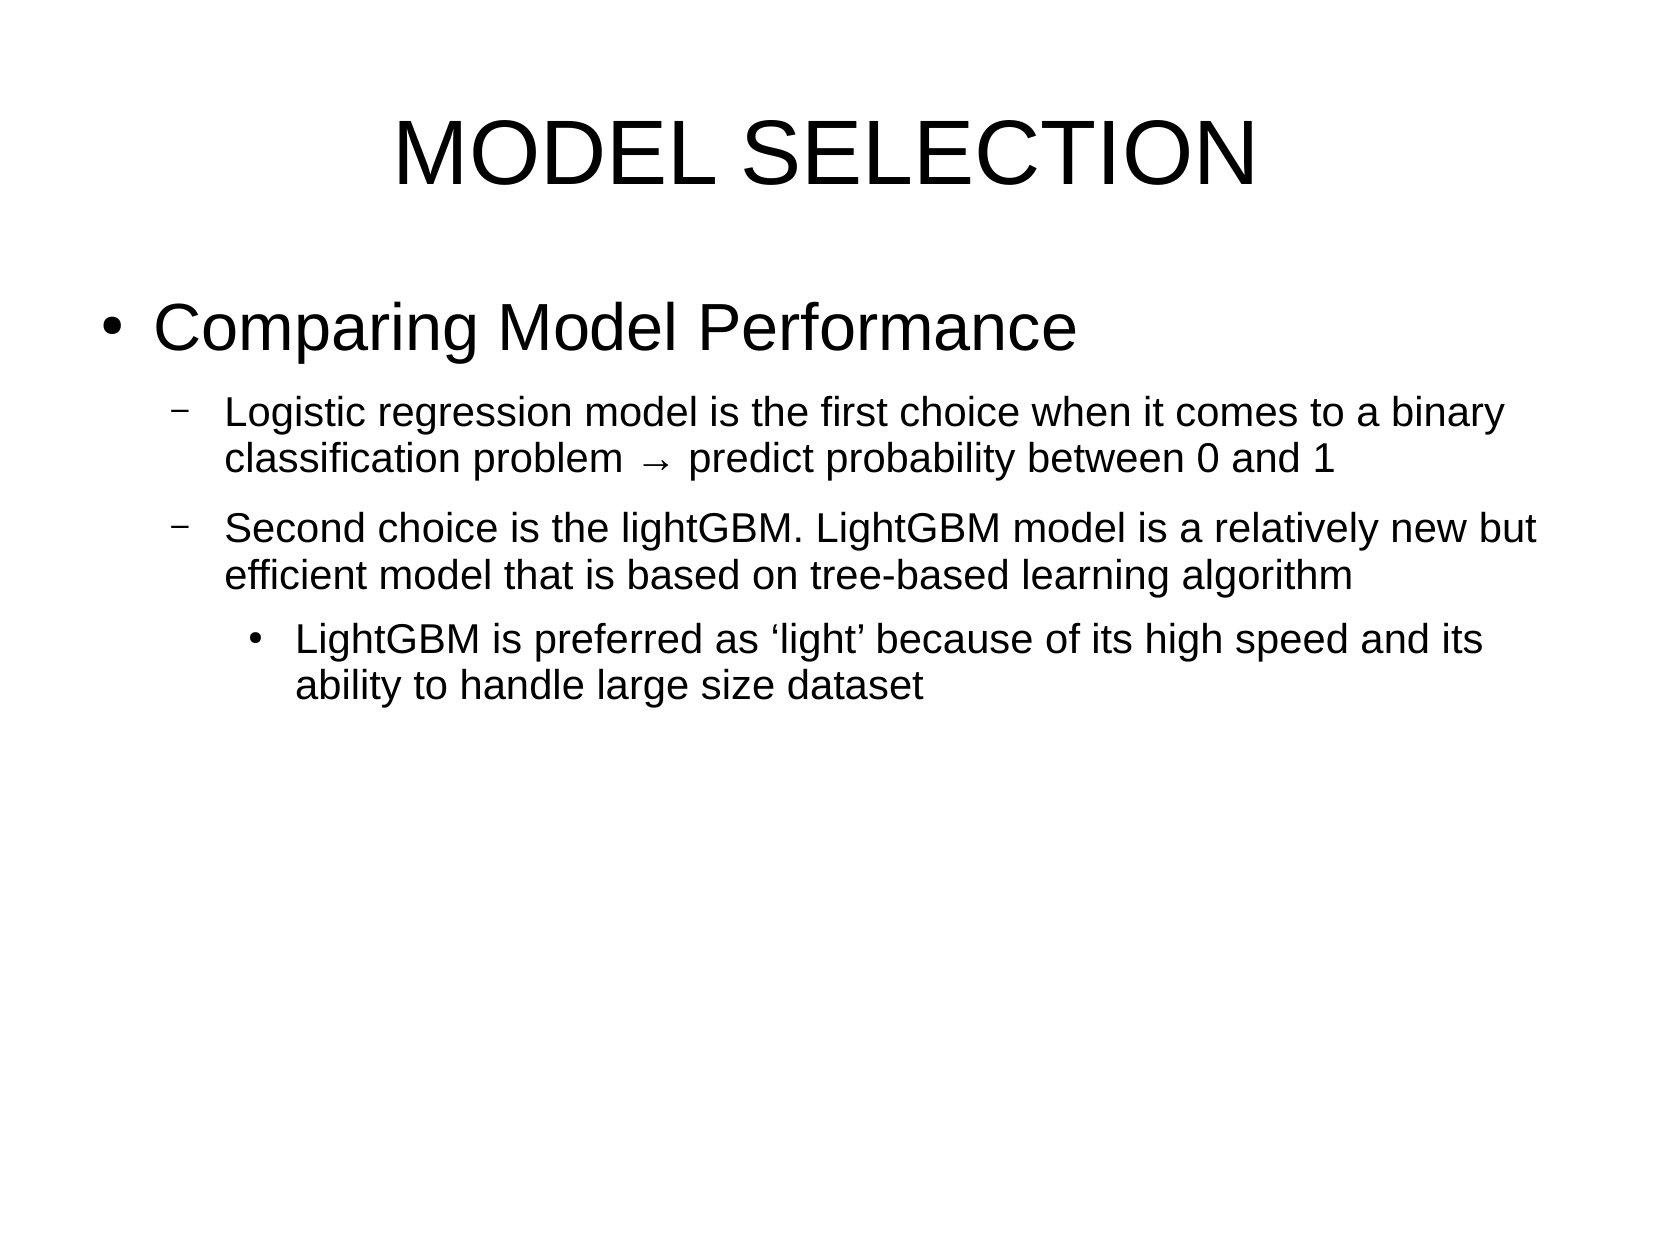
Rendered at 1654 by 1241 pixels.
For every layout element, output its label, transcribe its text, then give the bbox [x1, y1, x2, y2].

title MODEL SELECTION [82, 49, 1571, 257]
list Comparing Model Performance Logistic regression model is the first choice when it comes to a binary classification problem → predict probability between 0 and 1 Second choice is the lightGBM. LightGBM model is a relatively new but efficient model that is based on tree-based learning algorithm LightGBM is preferred as ‘light’ because of its high speed and its ability to handle large size dataset [82, 290, 1571, 1010]
